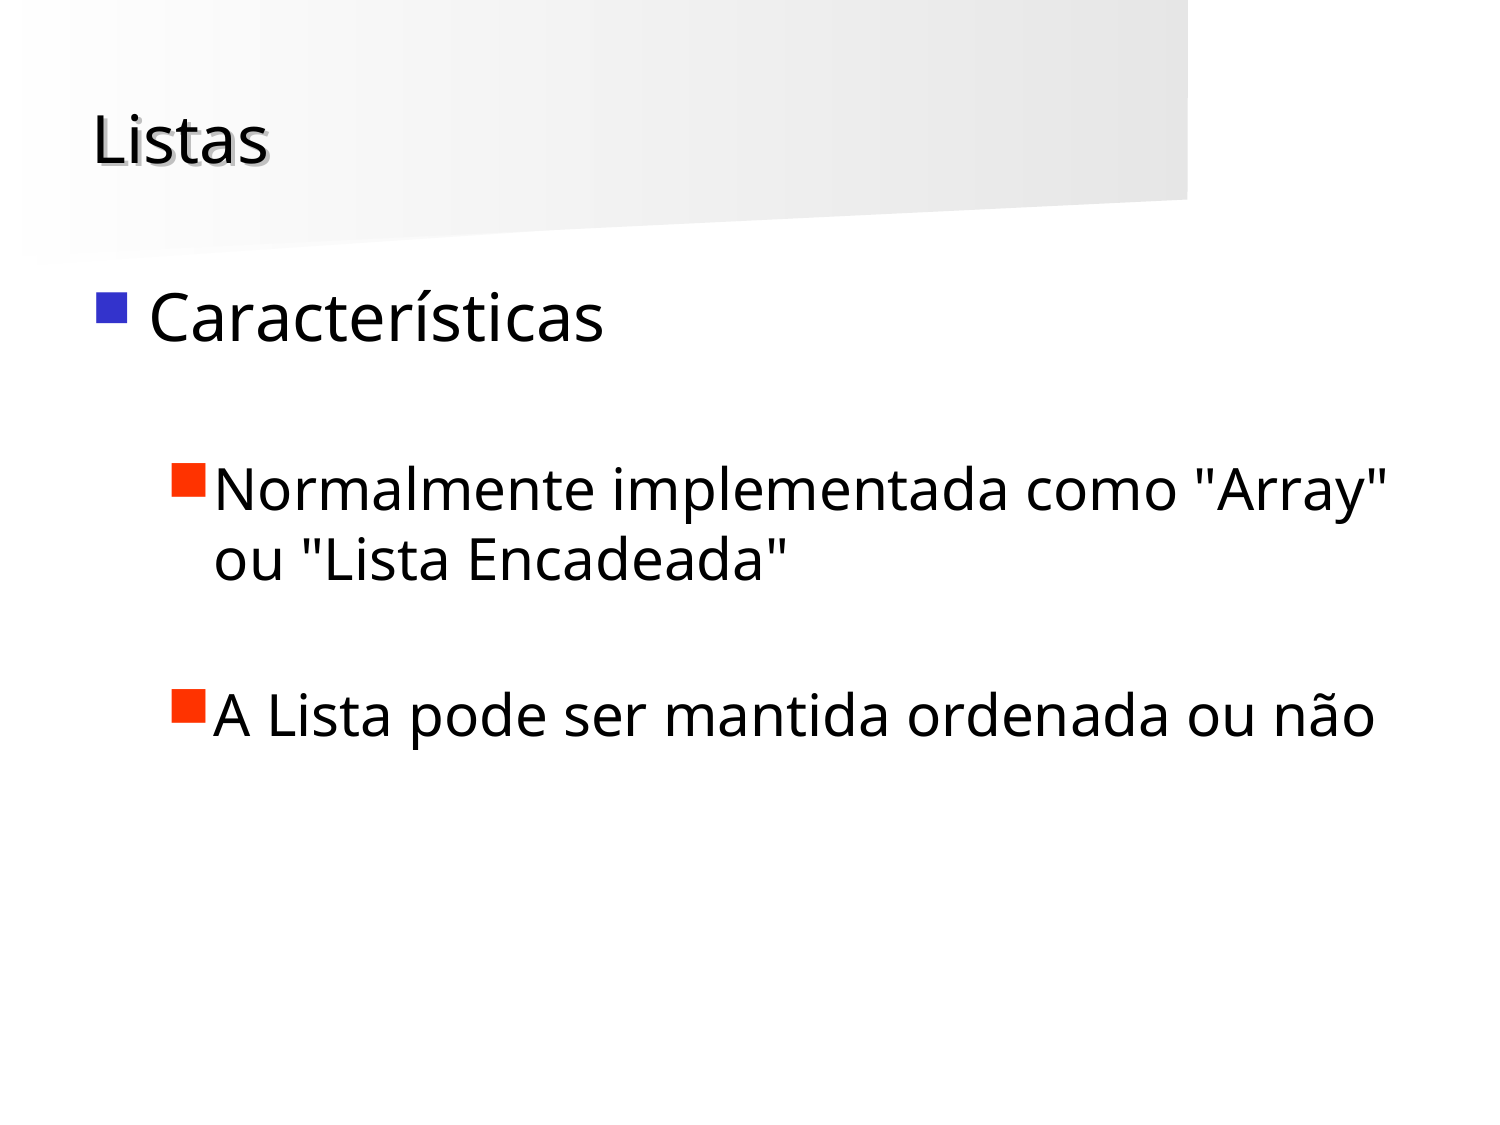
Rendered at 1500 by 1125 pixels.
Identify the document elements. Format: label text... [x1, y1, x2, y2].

list Características Normalmente implementada como "Array" ou "Lista Encadeada" A Lista pode ser mantida ordenada ou não [76, 267, 1427, 1005]
title Listas [76, 42, 1427, 231]
